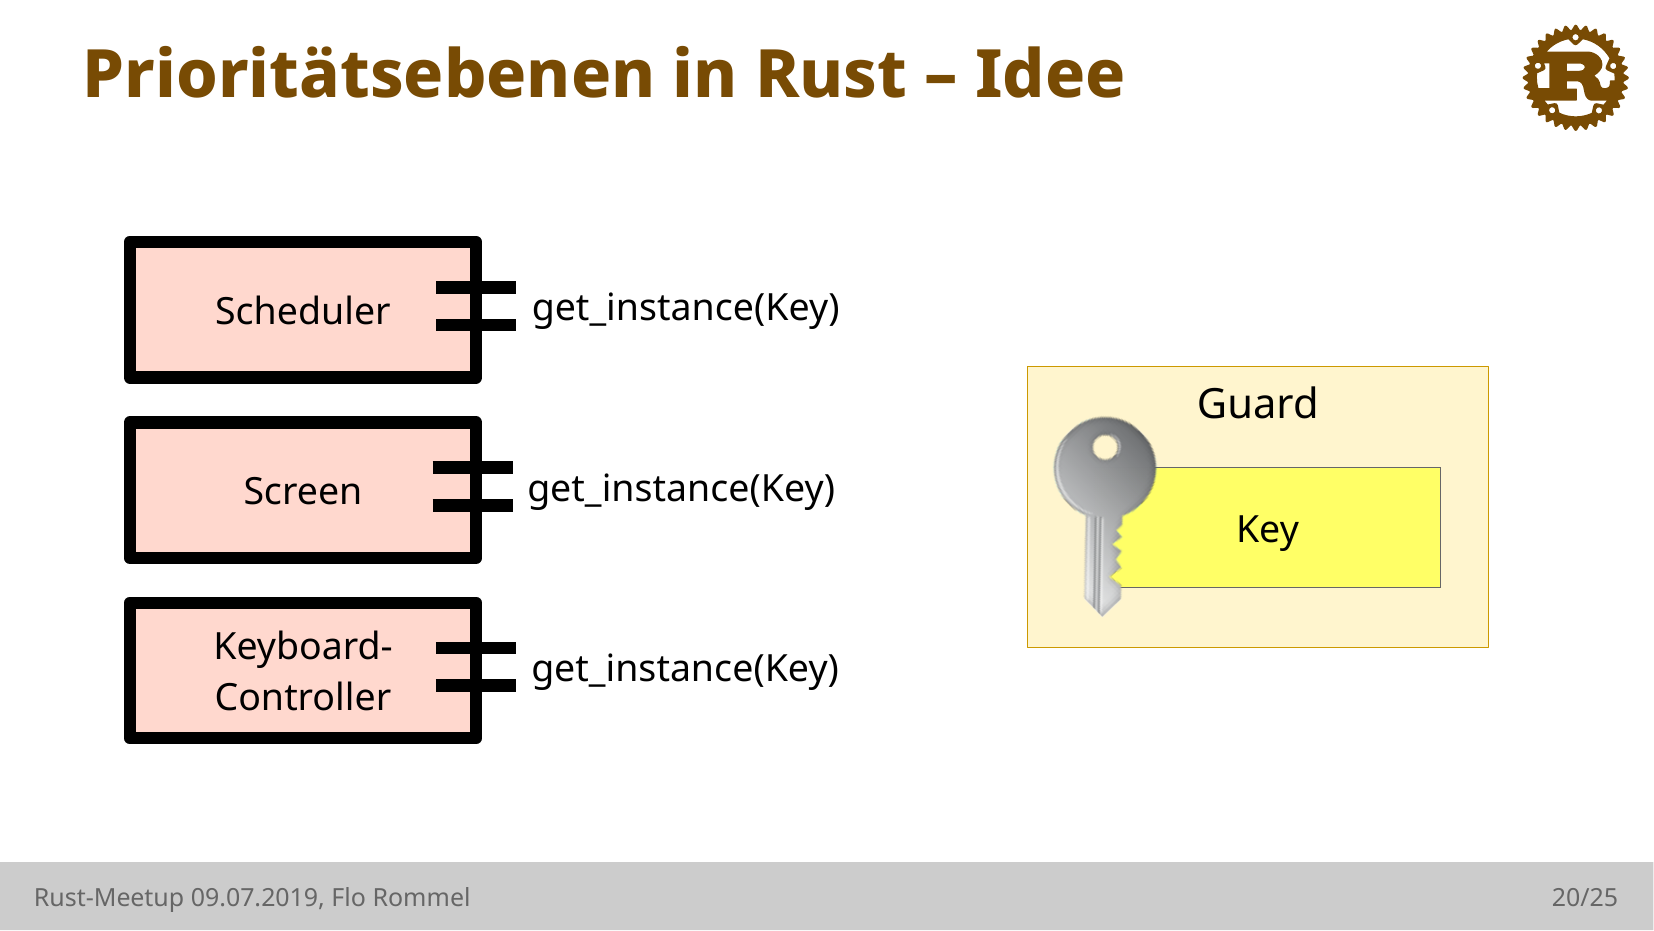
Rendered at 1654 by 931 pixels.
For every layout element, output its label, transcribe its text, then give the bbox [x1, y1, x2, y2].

text_box Keyboard- Controller [129, 602, 477, 739]
title Prioritätsebenen in Rust – Idee [82, 25, 1512, 119]
text_box Guard [1103, 366, 1489, 648]
picture [962, 365, 1246, 649]
text_box get_instance(Key) [517, 273, 943, 399]
text_box Scheduler [129, 242, 477, 378]
text_box Screen [129, 422, 477, 558]
text_box Guard [1027, 572, 1100, 648]
text_box Guard [1027, 366, 1104, 441]
text_box Key [1166, 467, 1441, 588]
text_box get_instance(Key) [512, 453, 938, 543]
text_box get_instance(Key) [516, 634, 942, 724]
